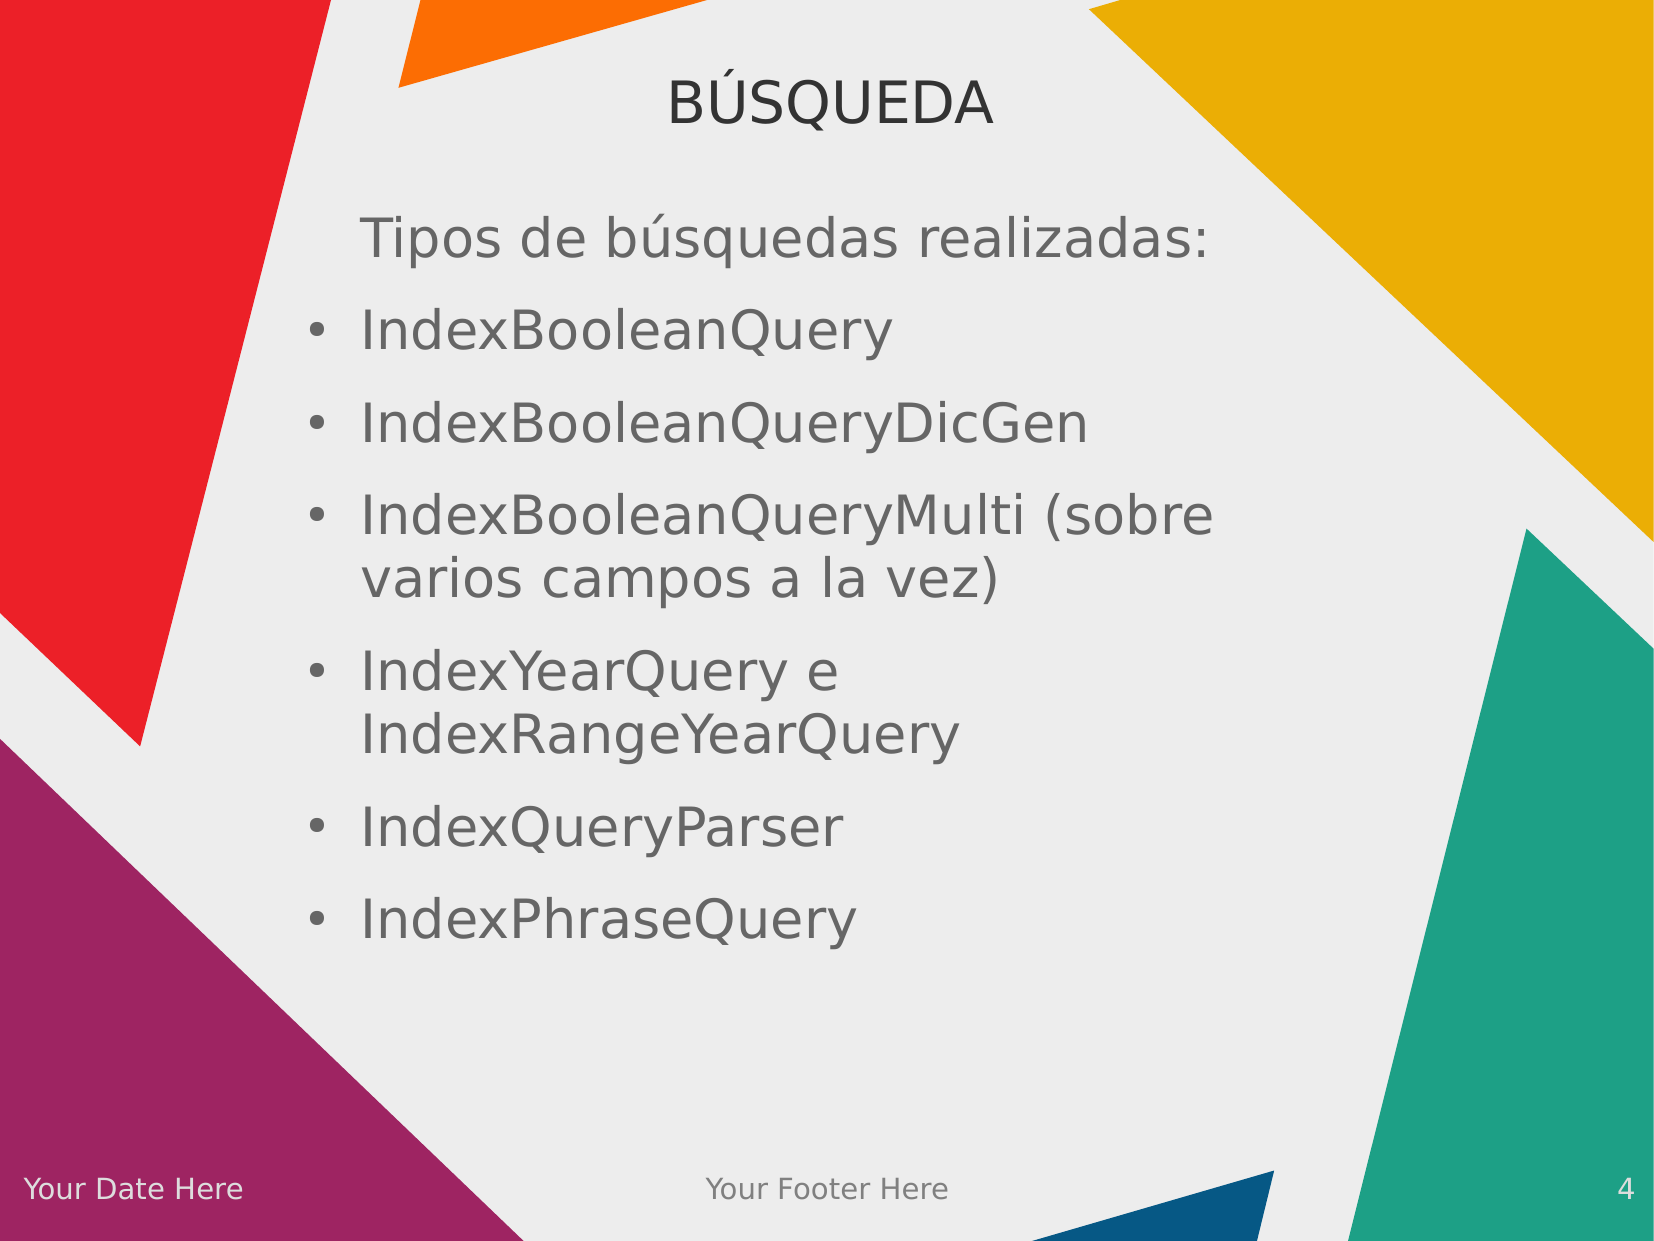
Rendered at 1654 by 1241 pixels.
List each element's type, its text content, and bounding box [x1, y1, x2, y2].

title BÚSQUEDA [289, 0, 1372, 207]
list Tipos de búsquedas realizadas: IndexBooleanQuery IndexBooleanQueryDicGen IndexBooleanQueryMulti (sobre varios campos a la vez) IndexYearQuery e IndexRangeYearQuery IndexQueryParser IndexPhraseQuery [289, 207, 1372, 1007]
